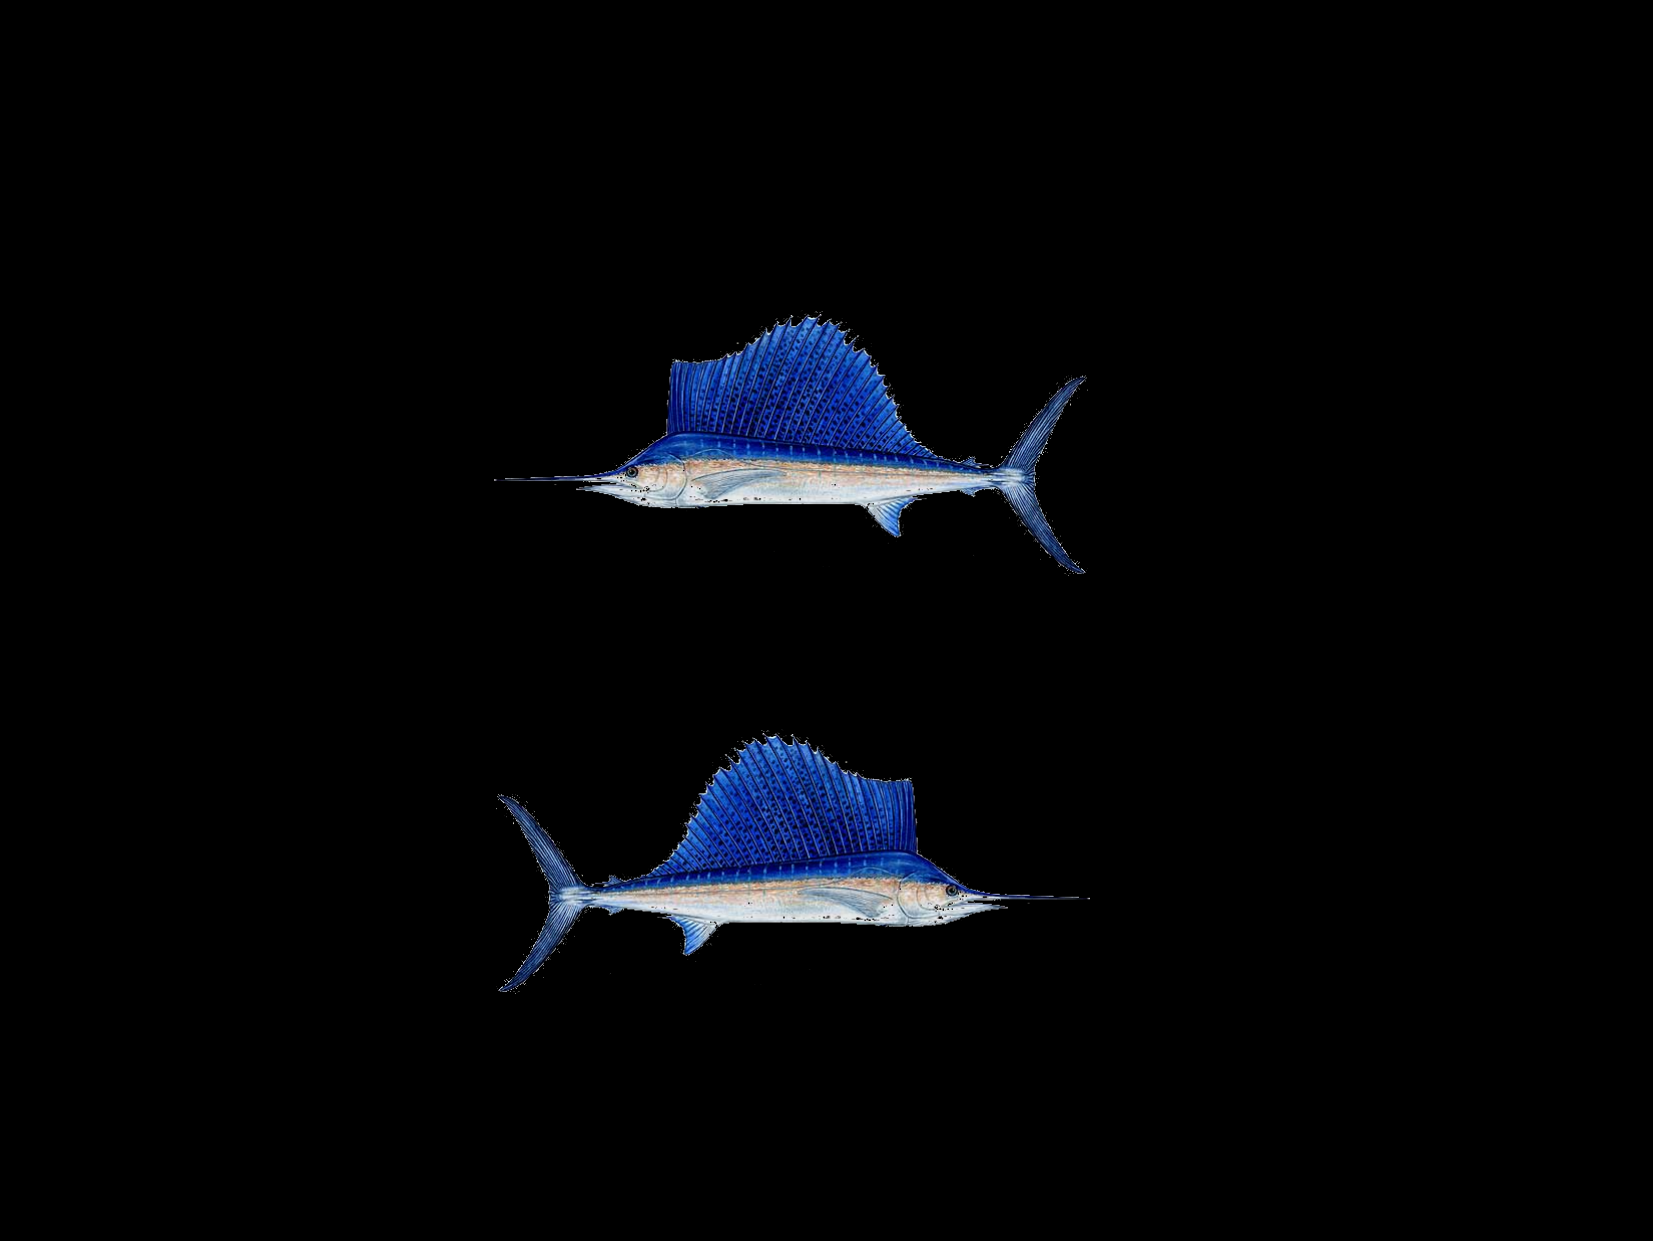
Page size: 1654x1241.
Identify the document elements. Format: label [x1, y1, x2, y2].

picture [496, 729, 1097, 1013]
picture [487, 310, 1088, 595]
